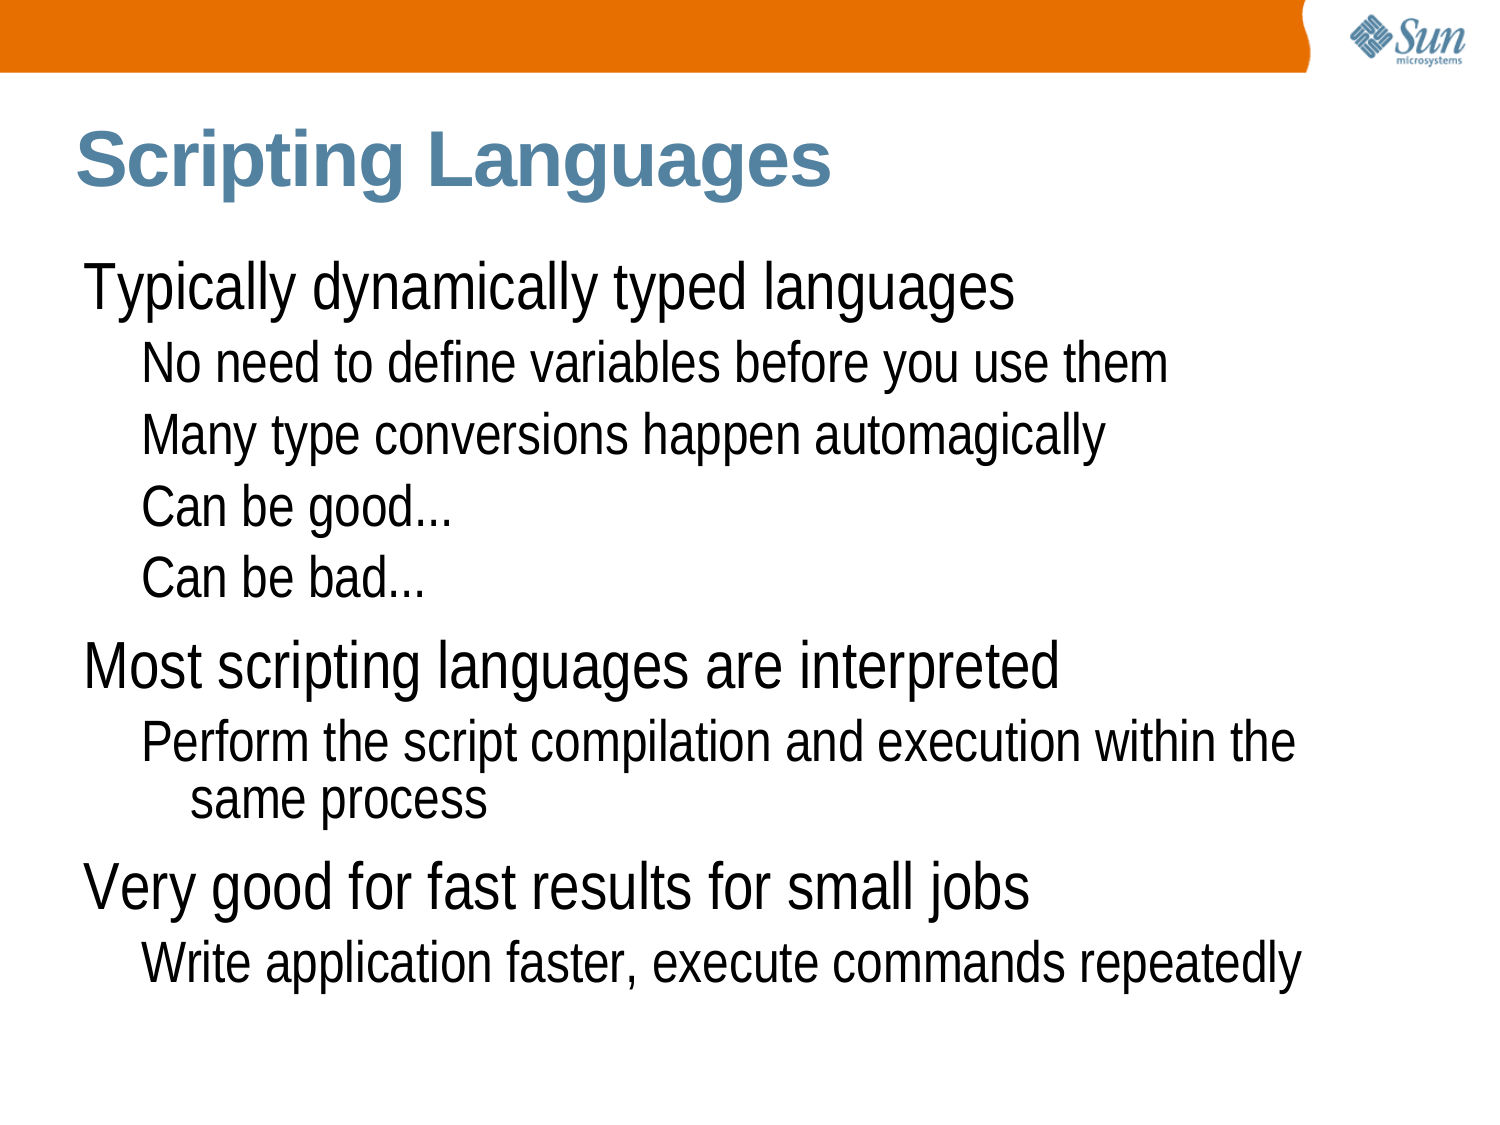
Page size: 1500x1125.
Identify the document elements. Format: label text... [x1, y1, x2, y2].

title Scripting Languages [75, 122, 1438, 228]
list Typically dynamically typed languages No need to define variables before you use them Many type conversions happen automagically Can be good... Can be bad... Most scripting languages are interpreted Perform the script compilation and execution within the same process Very good for fast results for small jobs Write application faster, execute commands repeatedly [64, 257, 1402, 1017]
picture [0, 0, 1500, 75]
